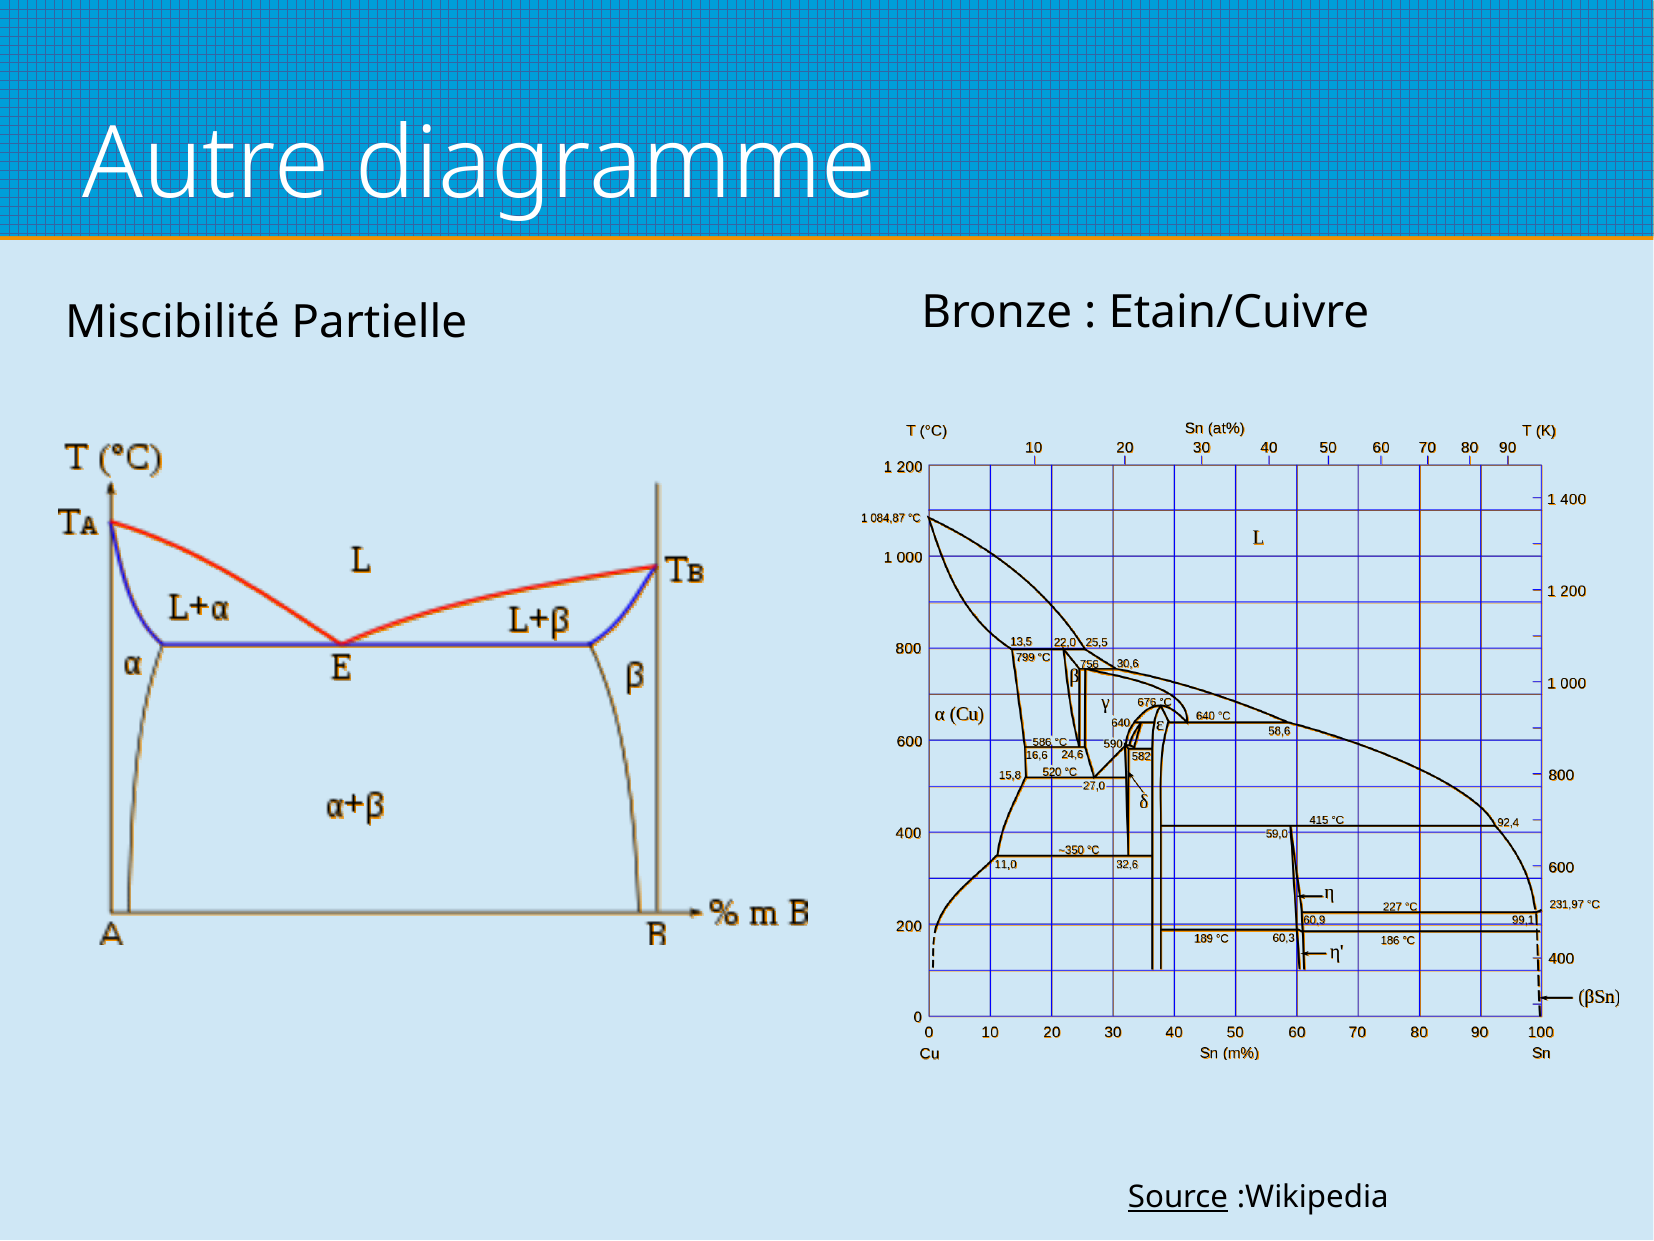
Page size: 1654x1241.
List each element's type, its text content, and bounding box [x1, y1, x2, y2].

text_box Miscibilité Partielle [59, 284, 680, 355]
text_box Source :Wikipedia [1122, 1149, 1647, 1241]
title Autre diagramme [82, 19, 1571, 227]
text_box Bronze : Etain/Cuivre [915, 275, 1536, 345]
picture [58, 442, 808, 945]
picture [862, 421, 1619, 1060]
